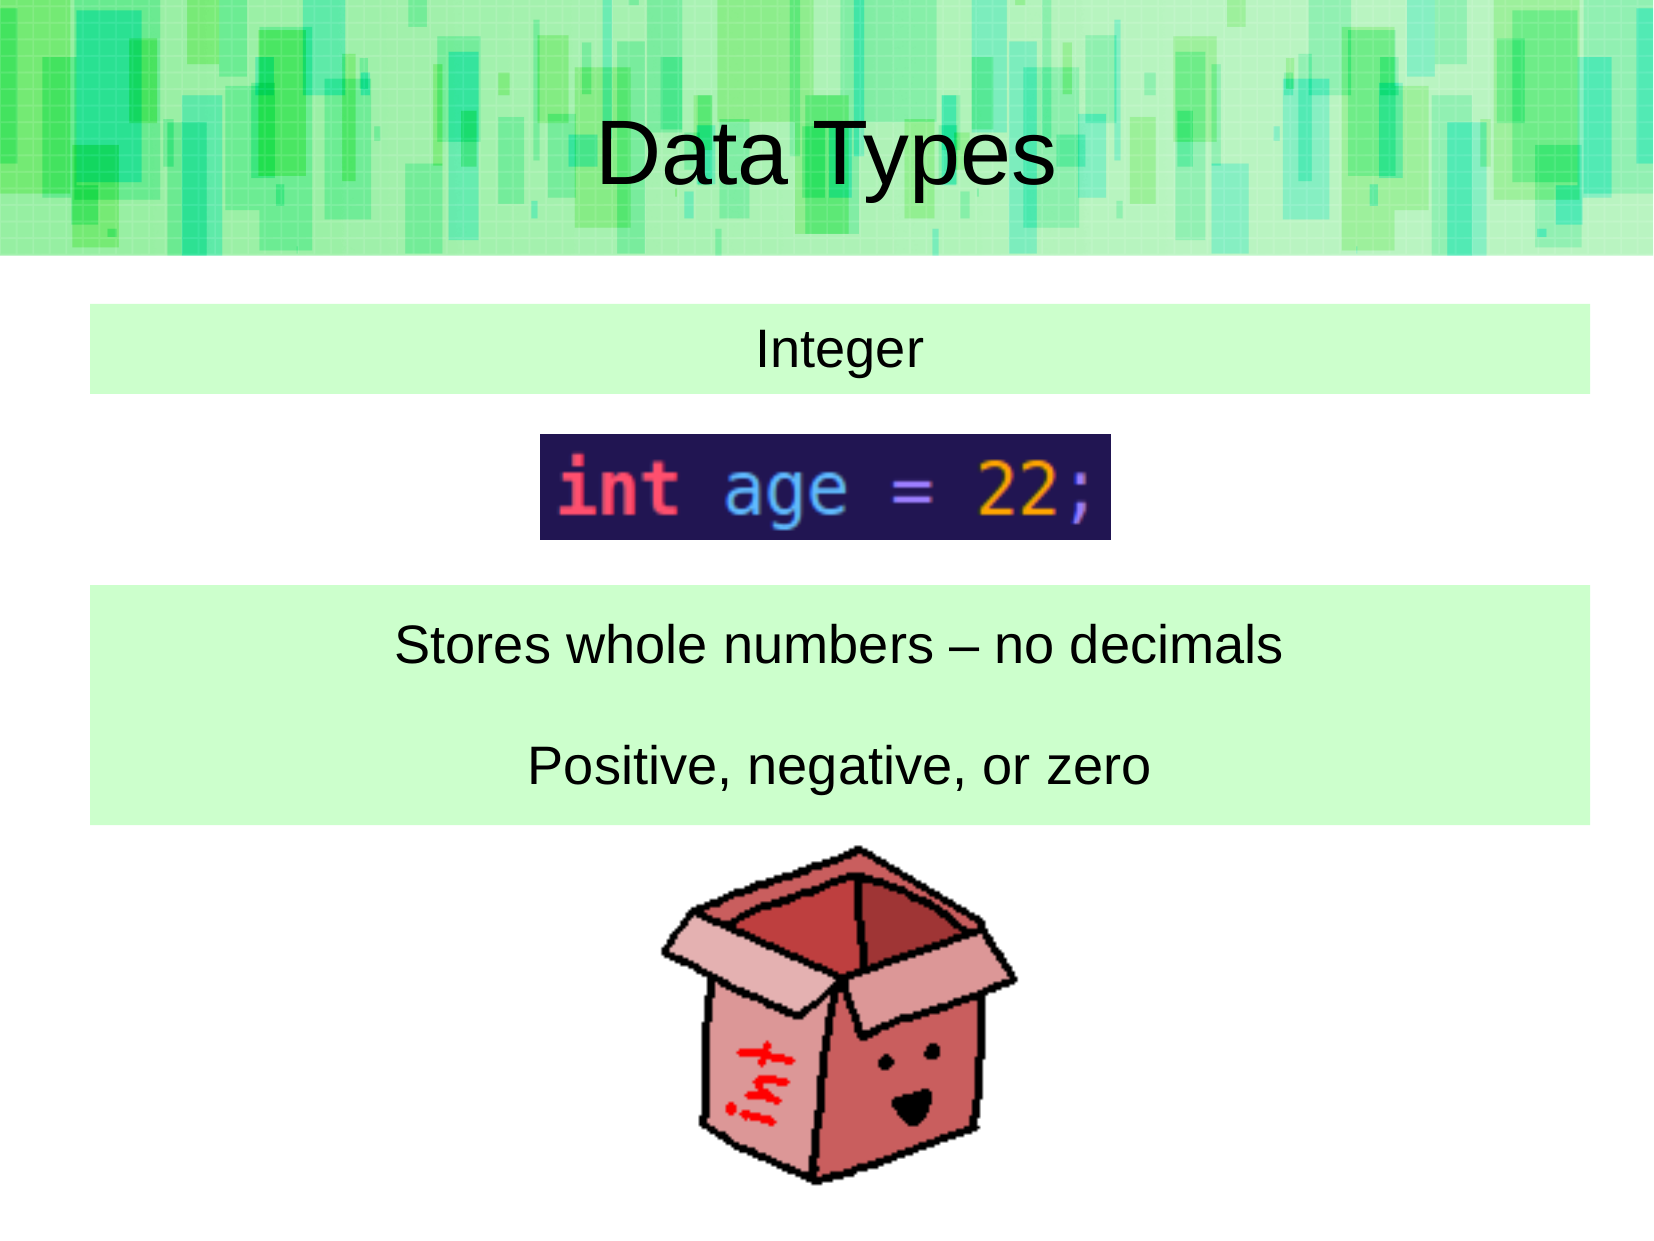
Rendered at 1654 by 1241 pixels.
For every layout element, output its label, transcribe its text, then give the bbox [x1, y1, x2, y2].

text_box Stores whole numbers – no decimals Positive, negative, or zero [90, 585, 1591, 826]
title Data Types [82, 49, 1571, 257]
text_box Integer [90, 303, 1591, 394]
picture [0, 0, 1654, 1241]
